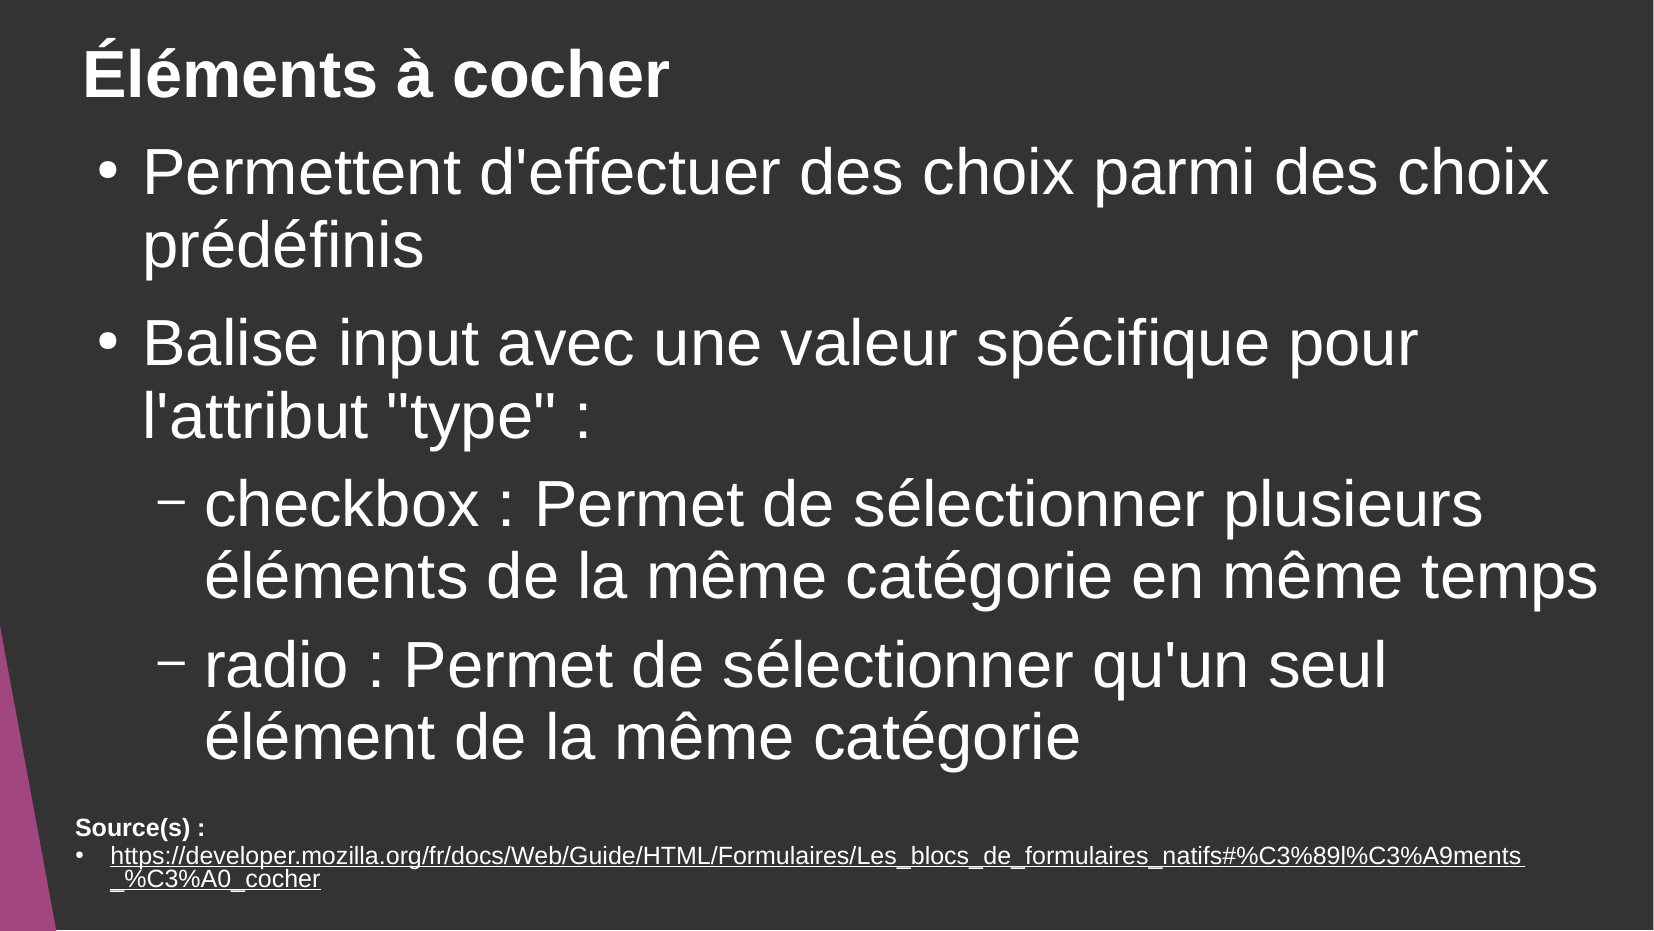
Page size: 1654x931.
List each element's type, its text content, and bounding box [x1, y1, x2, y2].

title Éléments à cocher [82, 37, 1571, 114]
text_box [0, 625, 57, 931]
list Permettent d'effectuer des choix parmi des choix prédéfinis Balise input avec une valeur spécifique pour l'attribut "type" : checkbox : Permet de sélectionner plusieurs éléments de la même catégorie en même temps radio : Permet de sélectionner qu'un seul élément de la même catégorie [80, 135, 1605, 798]
text_box Source(s) : https://developer.mozilla.org/fr/docs/Web/Guide/HTML/Formulaires/Les_blocs_de_formulaires_natifs#%C3%89l%C3%A9ments_%C3%A0_cocher [60, 806, 1546, 905]
